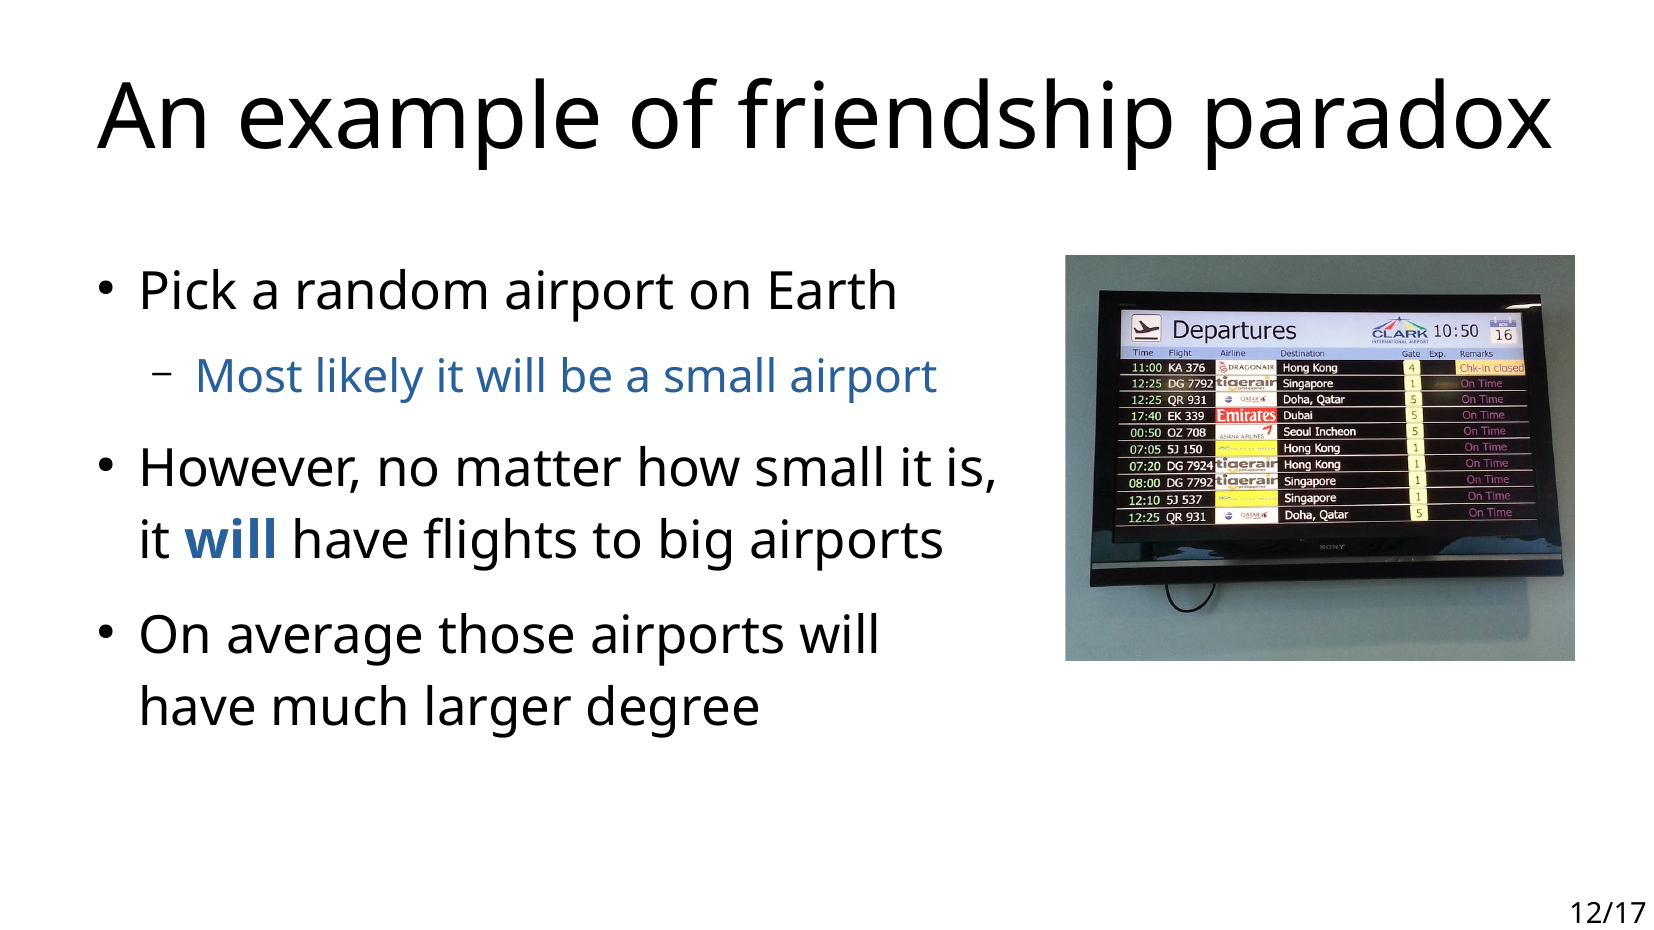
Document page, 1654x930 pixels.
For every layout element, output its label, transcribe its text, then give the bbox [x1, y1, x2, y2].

list Pick a random airport on Earth Most likely it will be a small airport However, no matter how small it is, it will have flights to big airports On average those airports will have much larger degree [82, 252, 1006, 793]
title An example of friendship paradox [82, 1, 1571, 225]
picture [1065, 255, 1576, 661]
